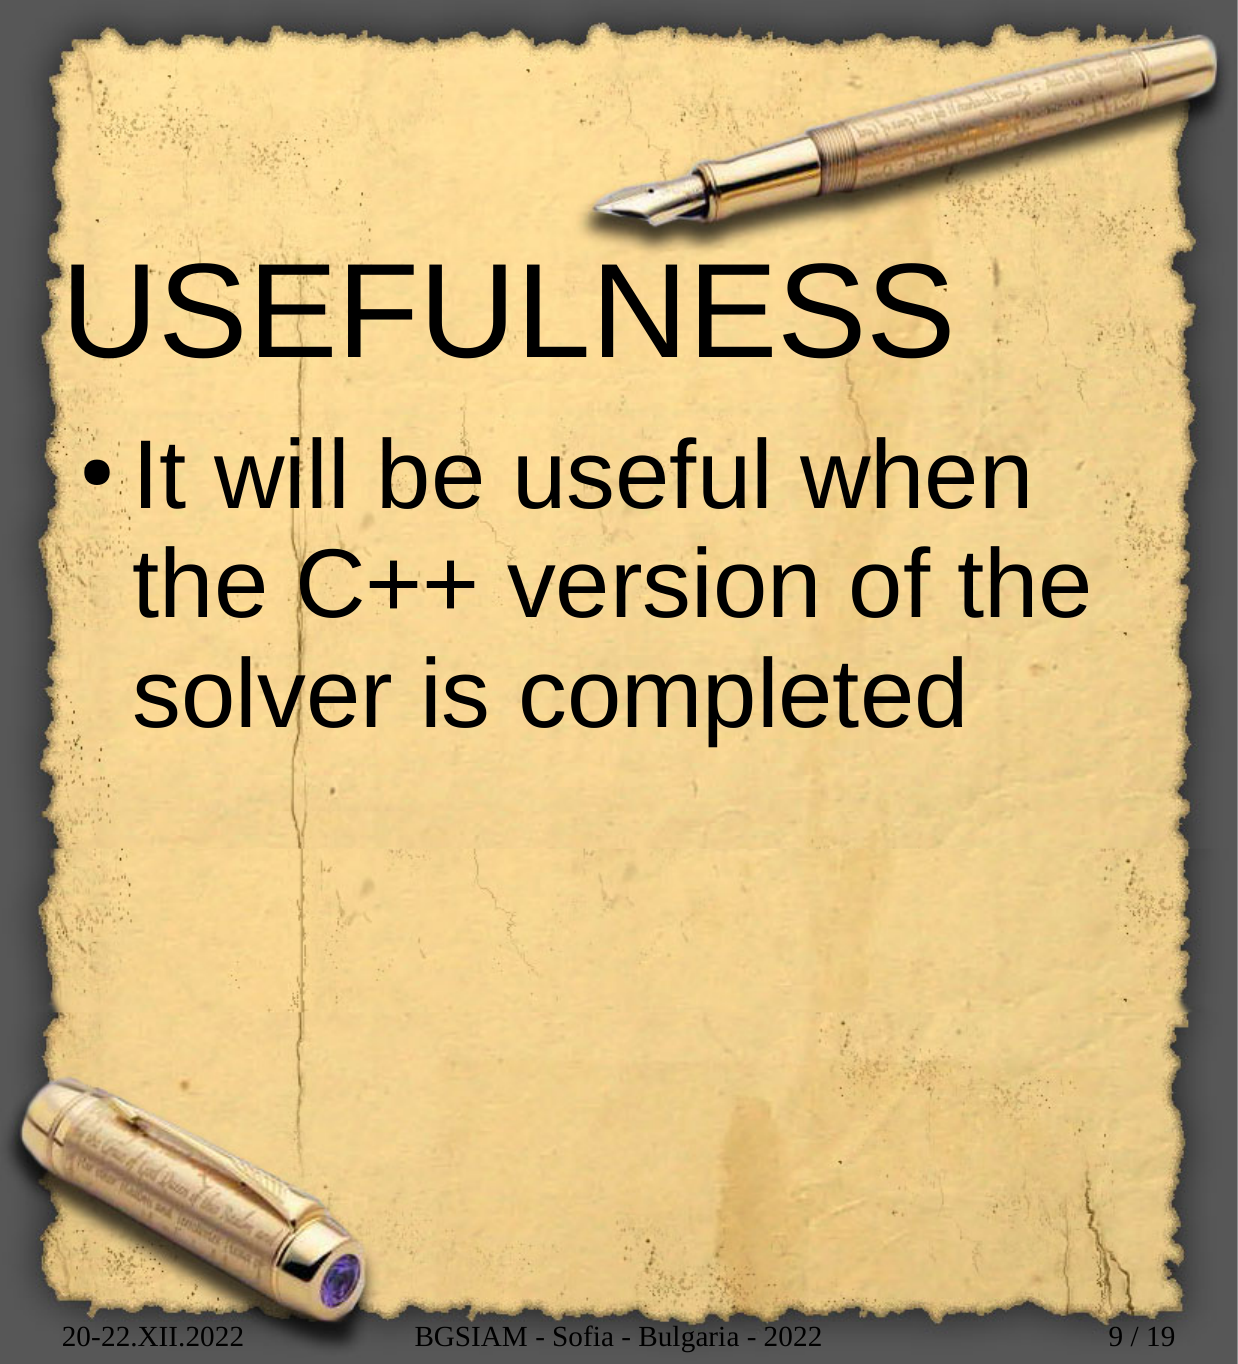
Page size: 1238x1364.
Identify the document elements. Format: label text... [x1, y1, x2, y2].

title Usefulness [61, 236, 1176, 387]
list It will be useful when the C++ version of the solver is completed [61, 420, 1176, 1110]
picture [0, 0, 1238, 1364]
